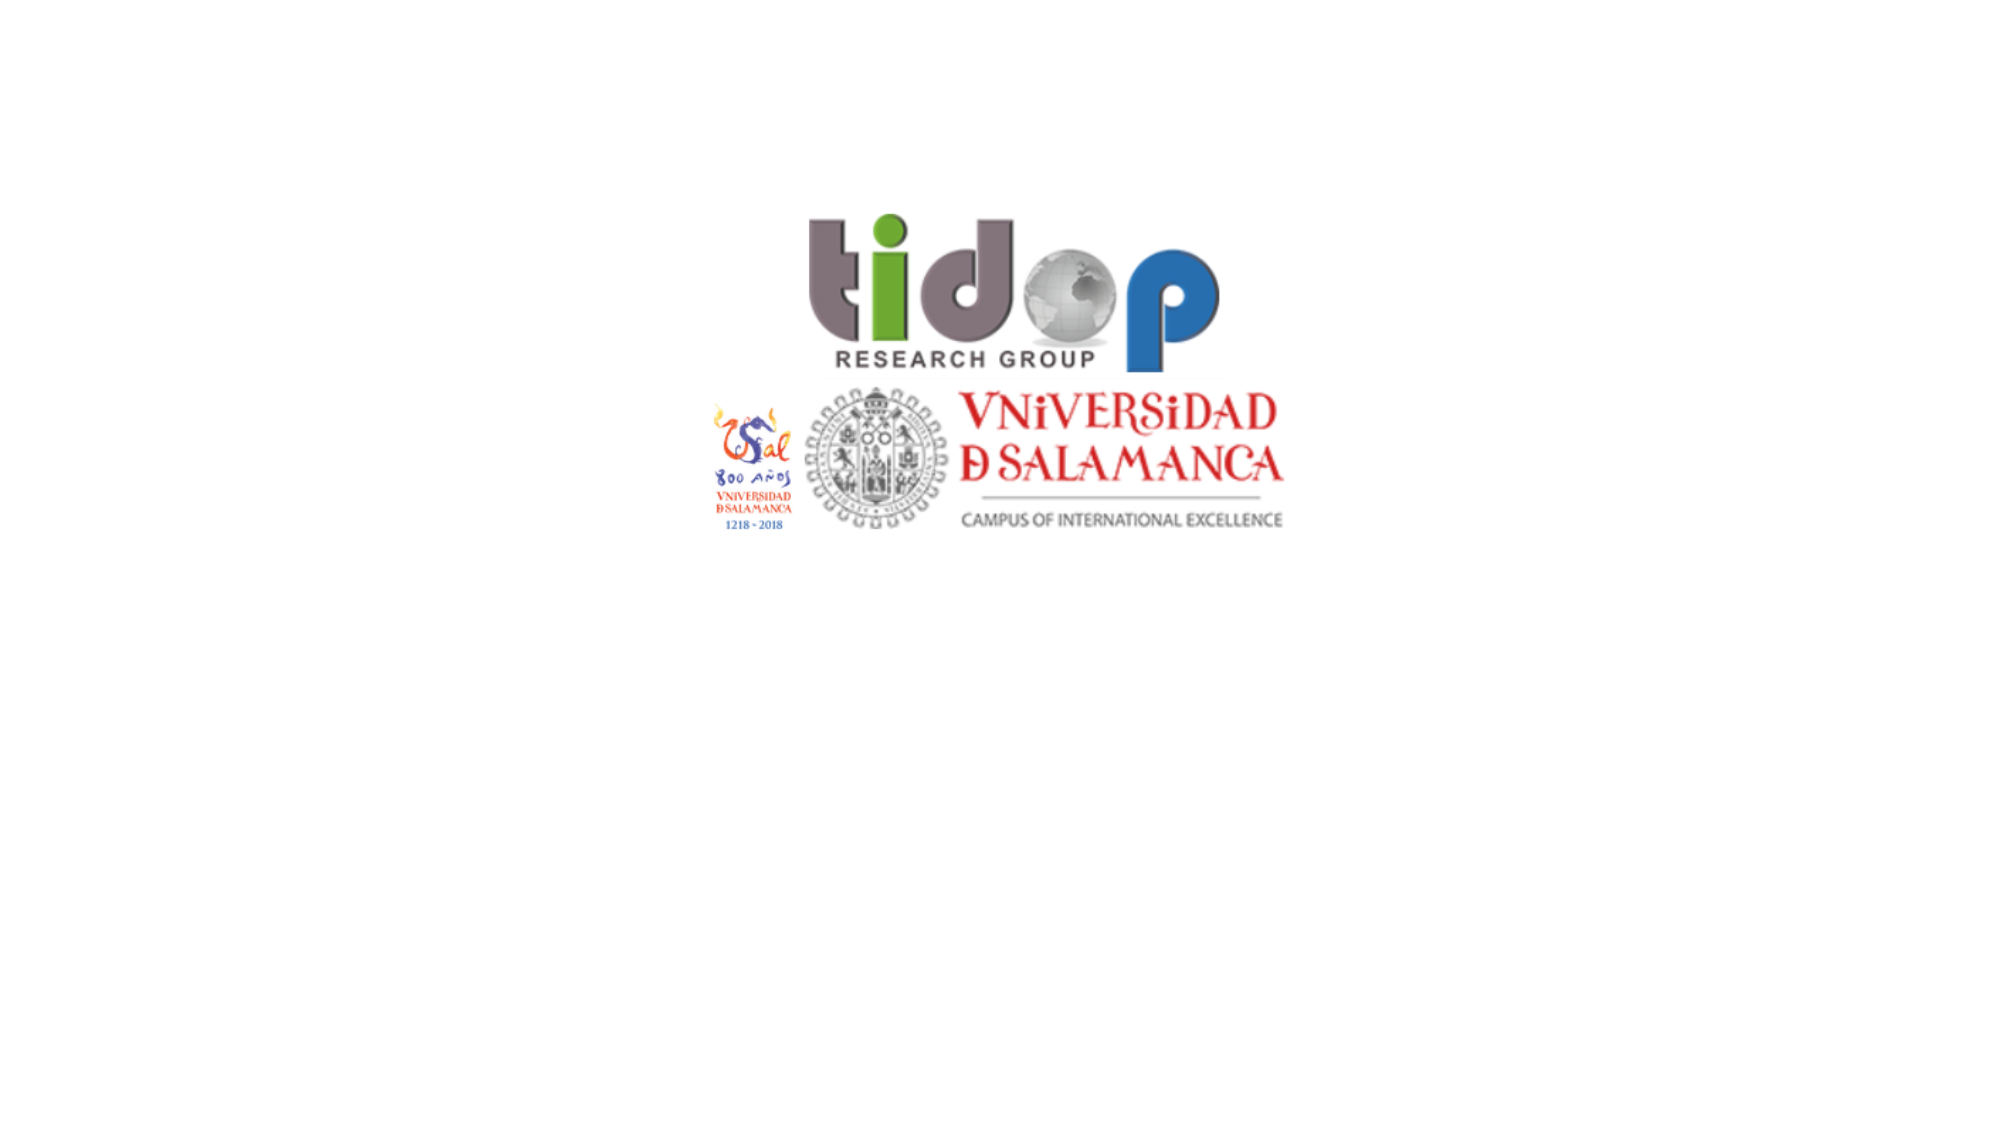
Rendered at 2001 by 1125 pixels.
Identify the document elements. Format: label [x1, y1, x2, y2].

picture [710, 207, 1290, 542]
